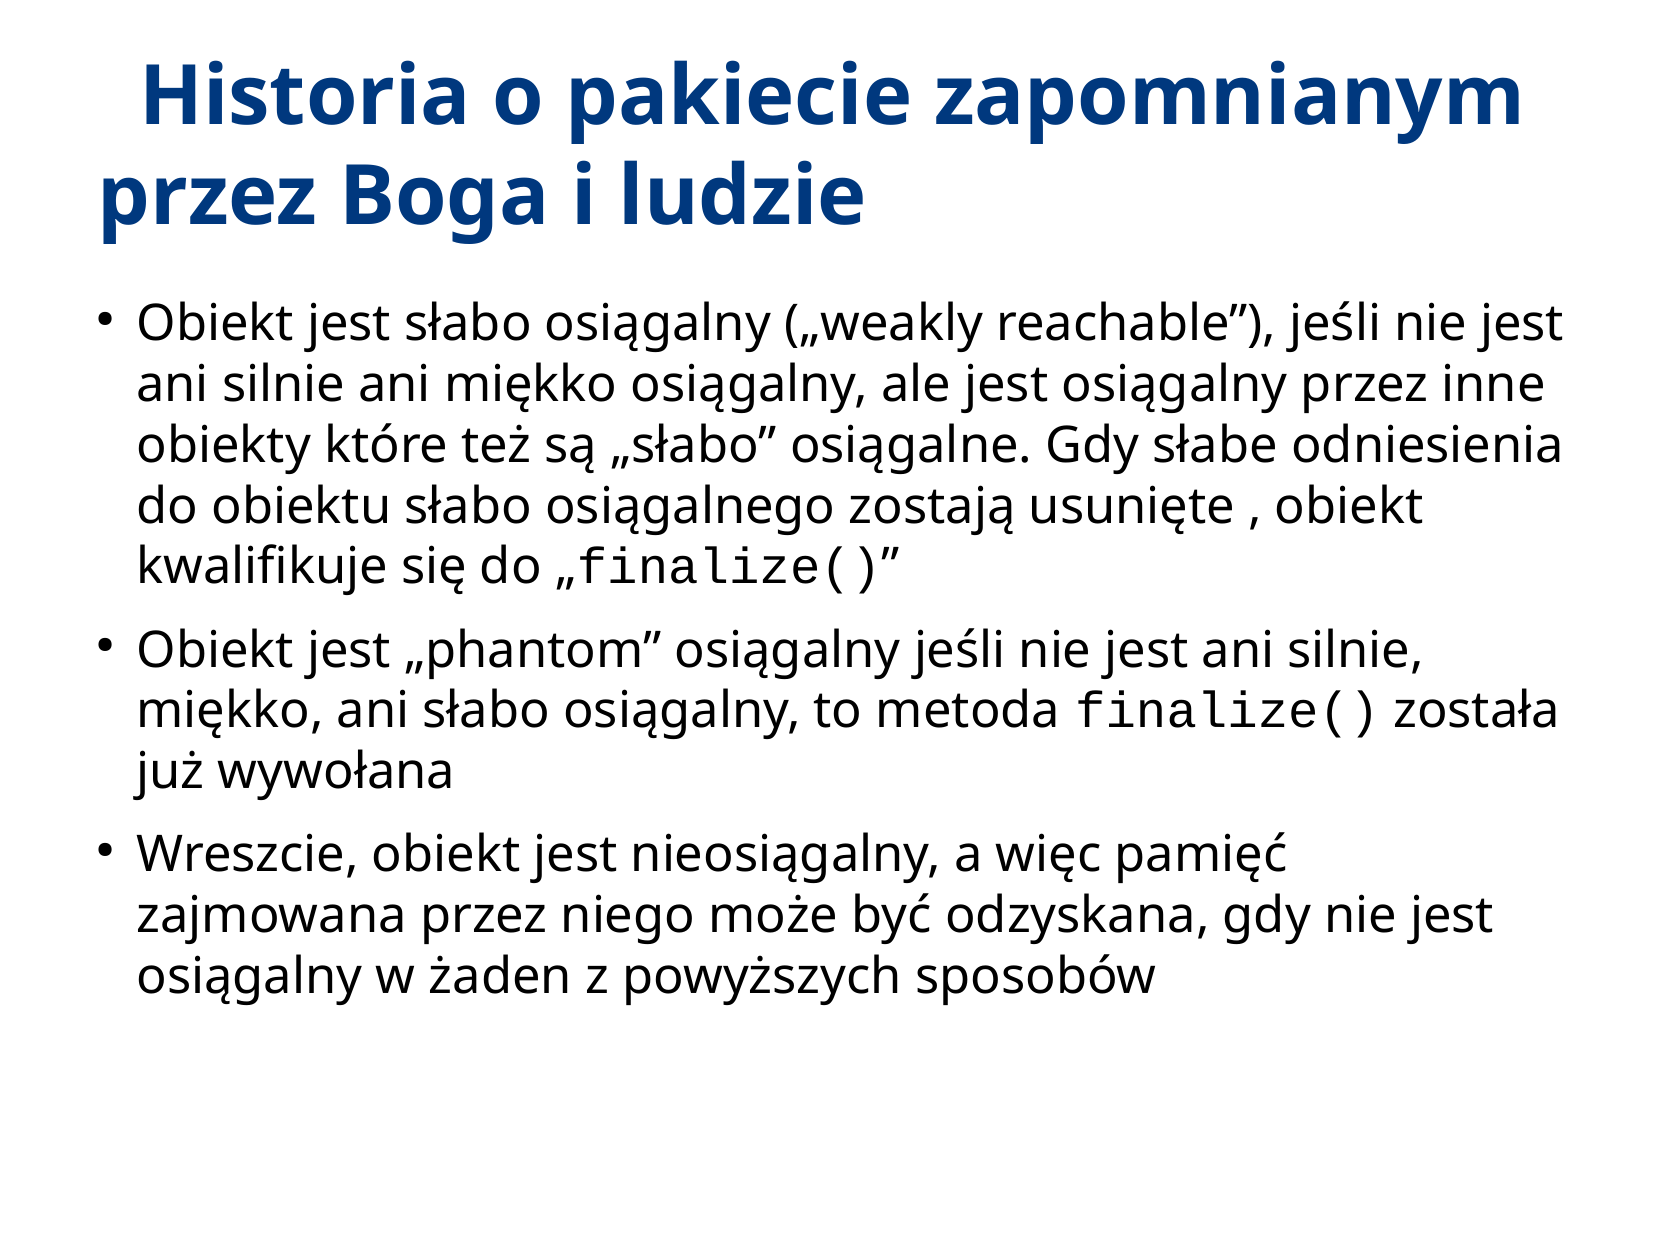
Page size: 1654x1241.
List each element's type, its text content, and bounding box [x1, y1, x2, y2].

title Historia o pakiecie zapomnianym przez Boga i ludzie [82, 49, 1571, 257]
list Obiekt jest słabo osiągalny („weakly reachable”), jeśli nie jest ani silnie ani miękko osiągalny, ale jest osiągalny przez inne obiekty które też są „słabo” osiągalne. Gdy słabe odniesienia do obiektu słabo osiągalnego zostają usunięte , obiekt kwalifikuje się do „finalize()” Obiekt jest „phantom” osiągalny jeśli nie jest ani silnie, miękko, ani słabo osiągalny, to metoda finalize() została już wywołana Wreszcie, obiekt jest nieosiągalny, a więc pamięć zajmowana przez niego może być odzyskana, gdy nie jest osiągalny w żaden z powyższych sposobów [82, 290, 1571, 1010]
